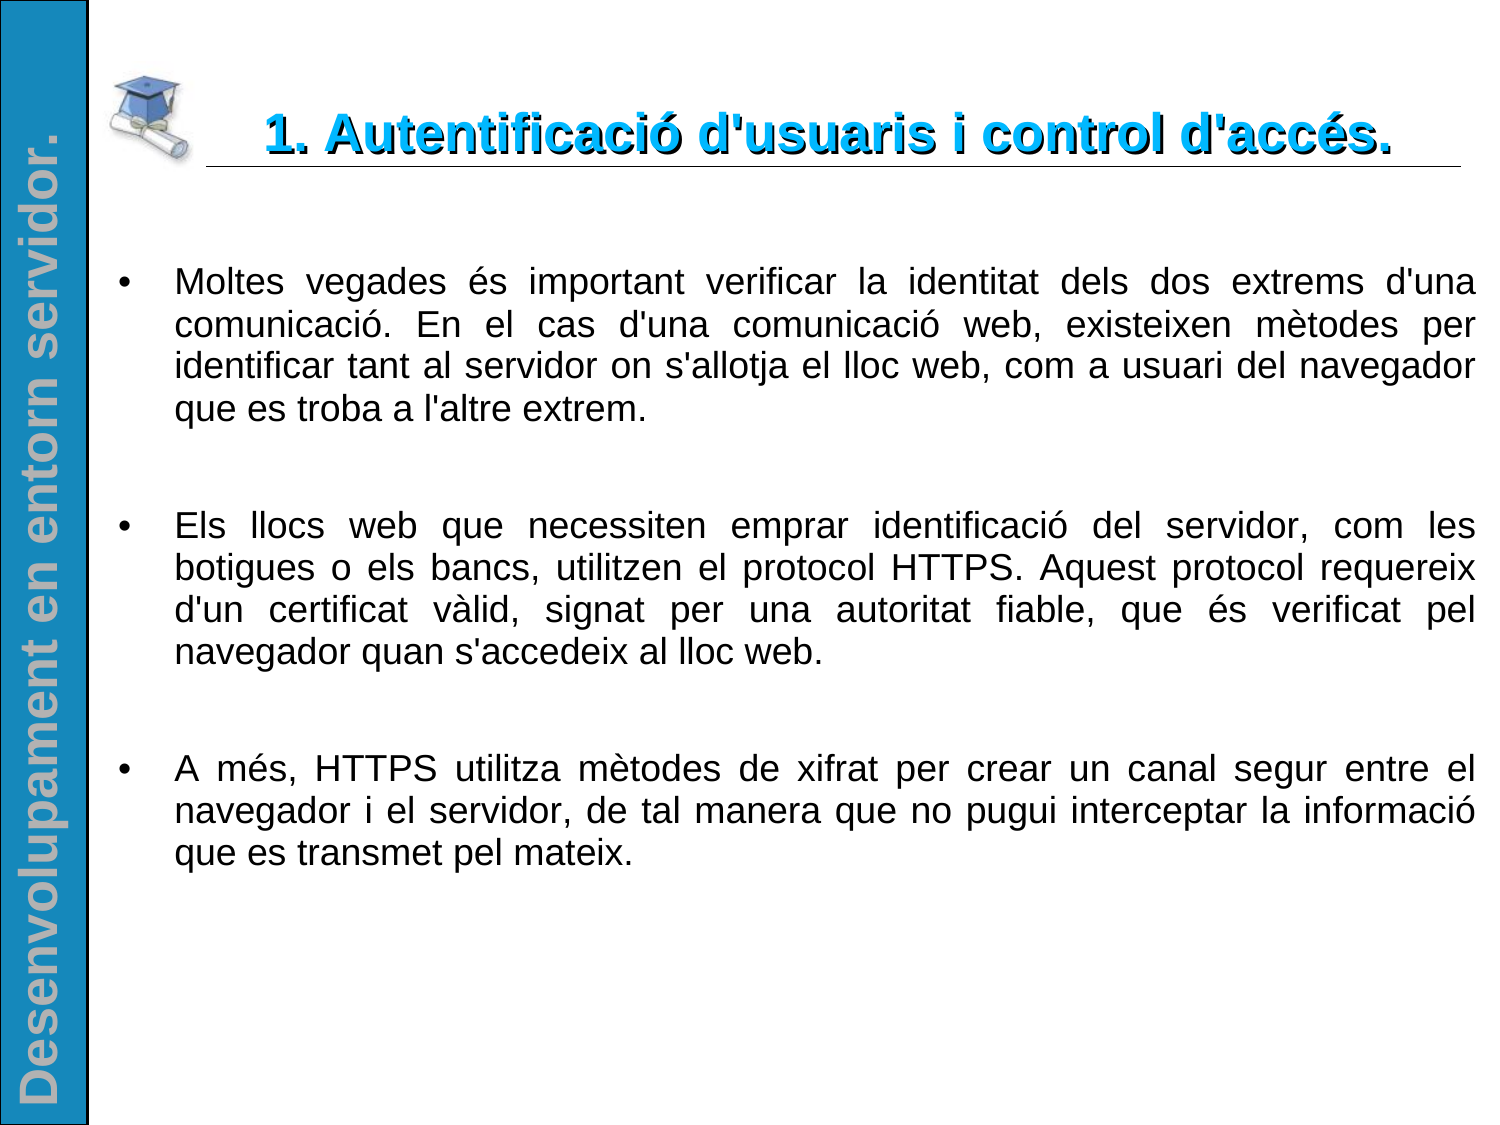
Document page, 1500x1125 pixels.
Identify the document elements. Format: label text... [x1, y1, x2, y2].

list Moltes vegades és important verificar la identitat dels dos extrems d'una comunicació. En el cas d'una comunicació web, existeixen mètodes per identificar tant al servidor on s'allotja el lloc web, com a usuari del navegador que es troba a l'altre extrem. Els llocs web que necessiten emprar identificació del servidor, com les botigues o els bancs, utilitzen el protocol HTTPS. Aquest protocol requereix d'un certificat vàlid, signat per una autoritat fiable, que és verificat pel navegador quan s'accedeix al lloc web. A més, HTTPS utilitza mètodes de xifrat per crear un canal segur entre el navegador i el servidor, de tal manera que no pugui interceptar la informació que es transmet pel mateix. [118, 202, 1477, 945]
title 1. Autentificació d'usuaris i control d'accés. [206, 88, 1447, 178]
picture [93, 61, 206, 174]
